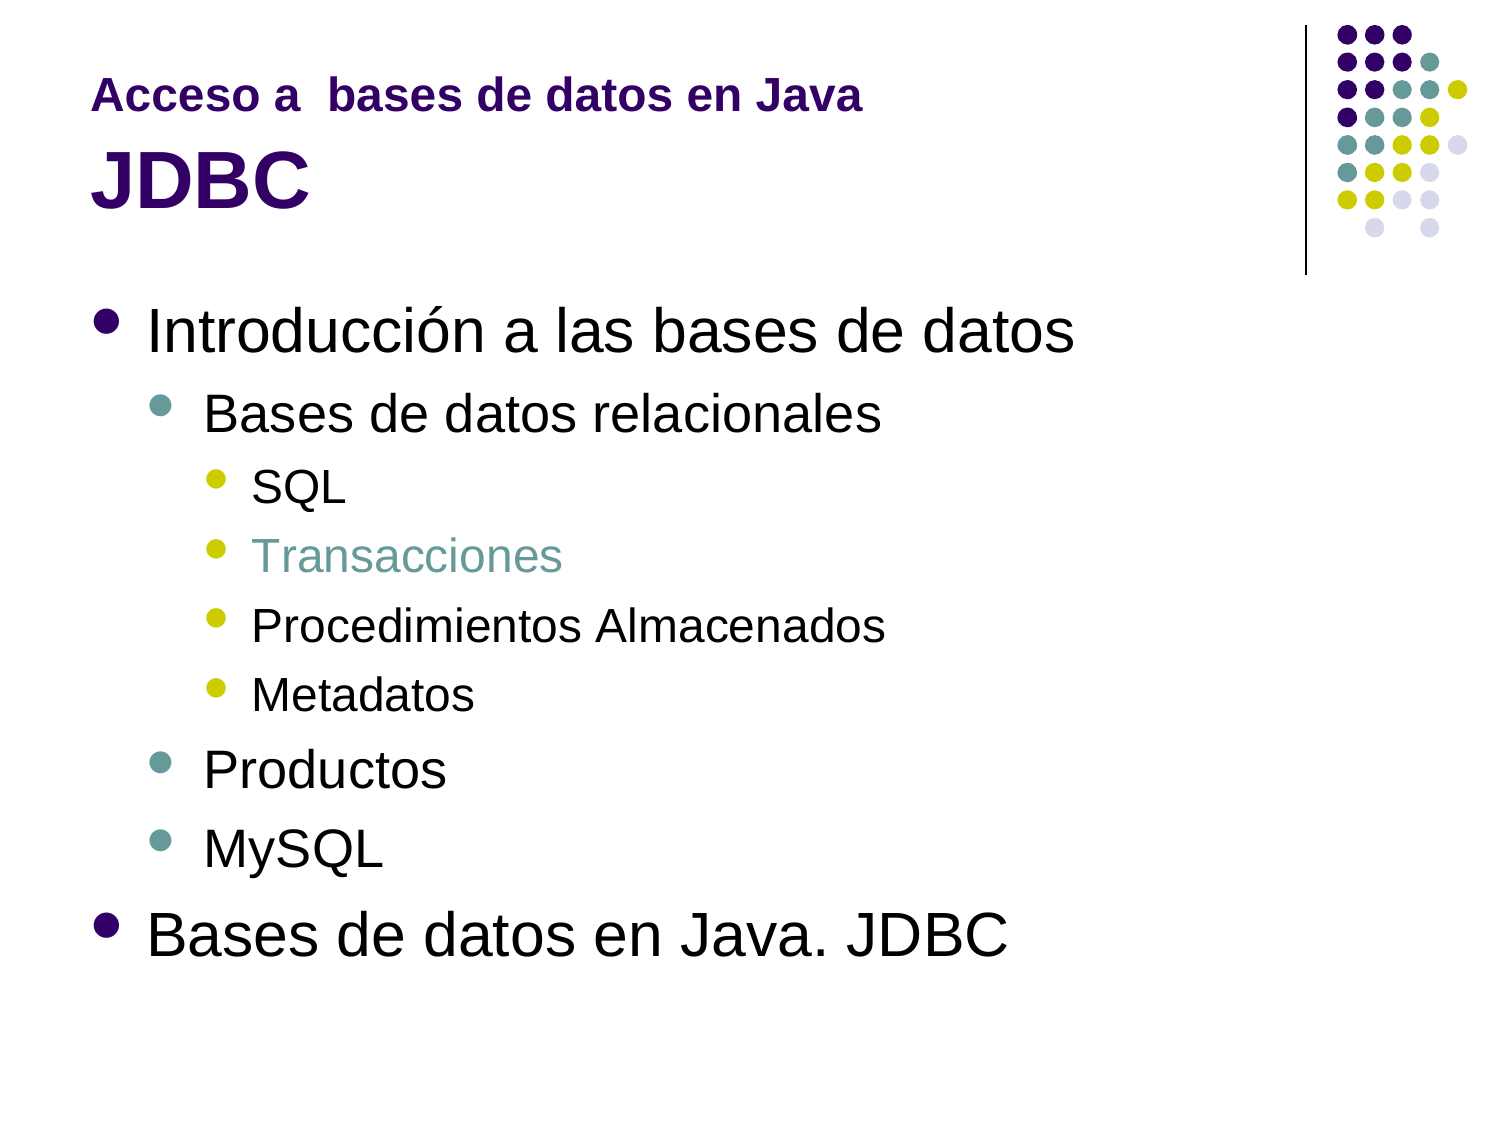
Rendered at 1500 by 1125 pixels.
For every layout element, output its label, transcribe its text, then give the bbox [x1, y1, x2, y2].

title Acceso a bases de datos en Java JDBC [74, 20, 1313, 233]
list Introducción a las bases de datos Bases de datos relacionales SQL Transacciones Procedimientos Almacenados Metadatos Productos MySQL Bases de datos en Java. JDBC [75, 282, 1426, 1006]
